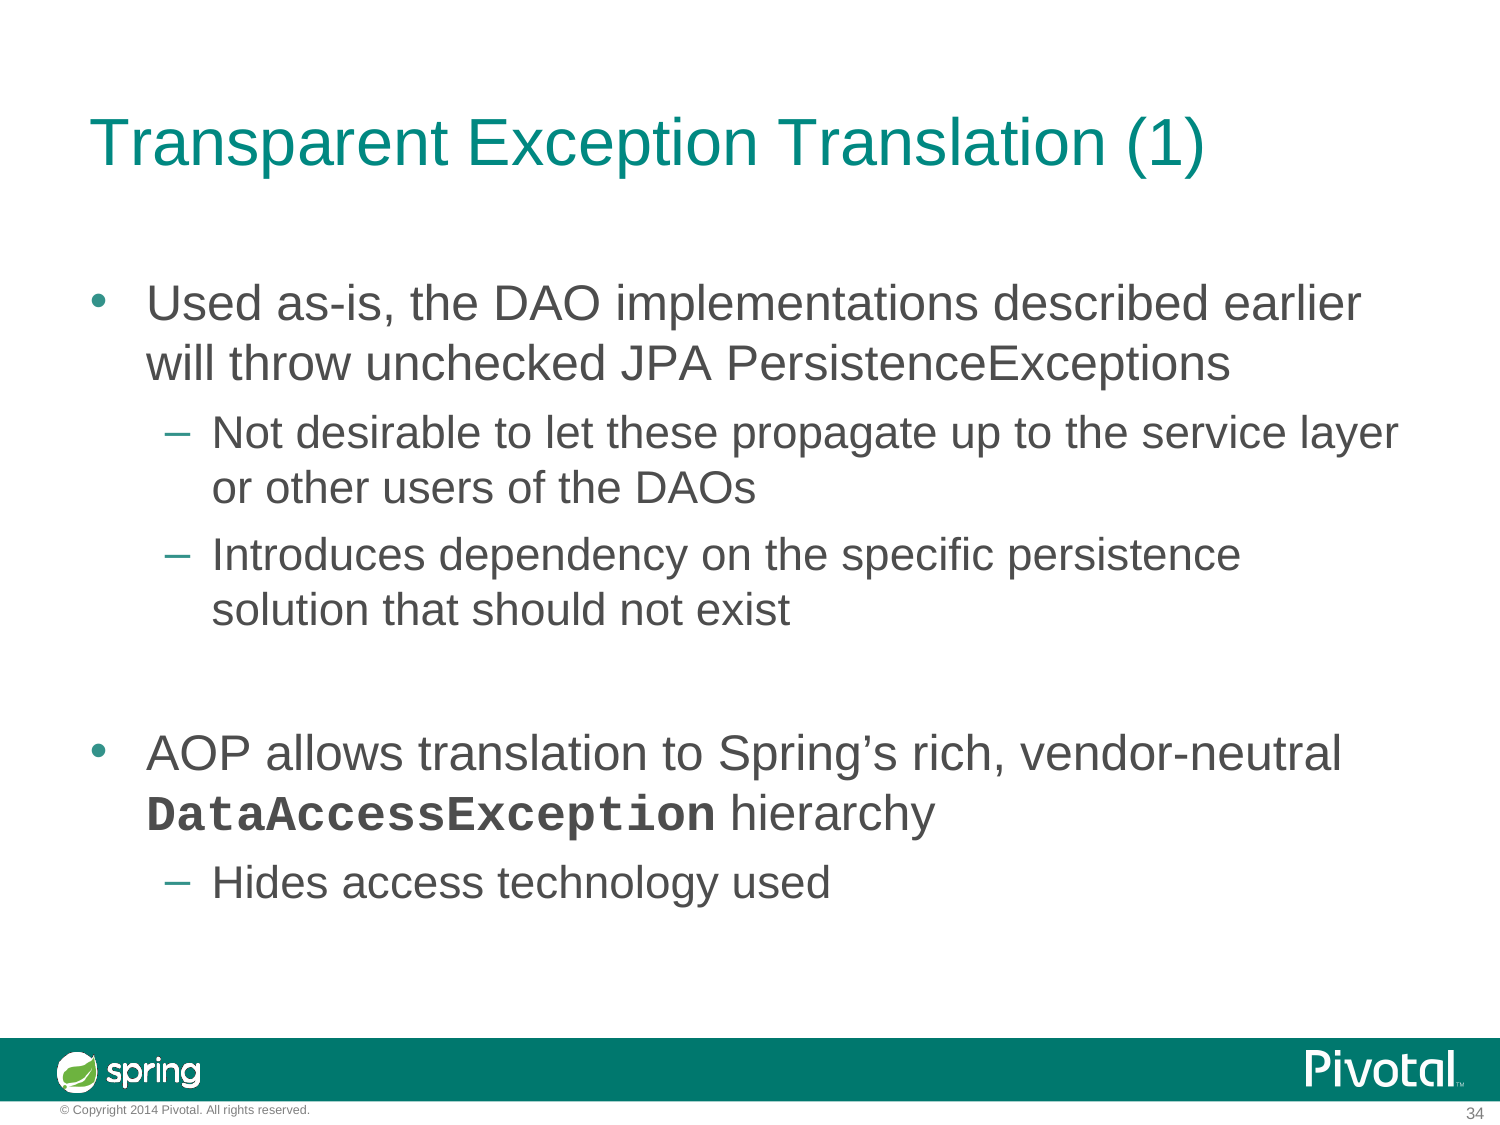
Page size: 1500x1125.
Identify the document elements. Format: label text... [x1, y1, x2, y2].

picture [32, 1041, 210, 1103]
title Transparent Exception Translation (1) [75, 45, 1426, 233]
list Used as-is, the DAO implementations described earlier will throw unchecked JPA PersistenceExceptions Not desirable to let these propagate up to the service layer or other users of the DAOs Introduces dependency on the specific persistence solution that should not exist AOP allows translation to Spring’s rich, vendor-neutral DataAccessException hierarchy Hides access technology used [75, 262, 1426, 1005]
picture [1306, 1050, 1464, 1087]
